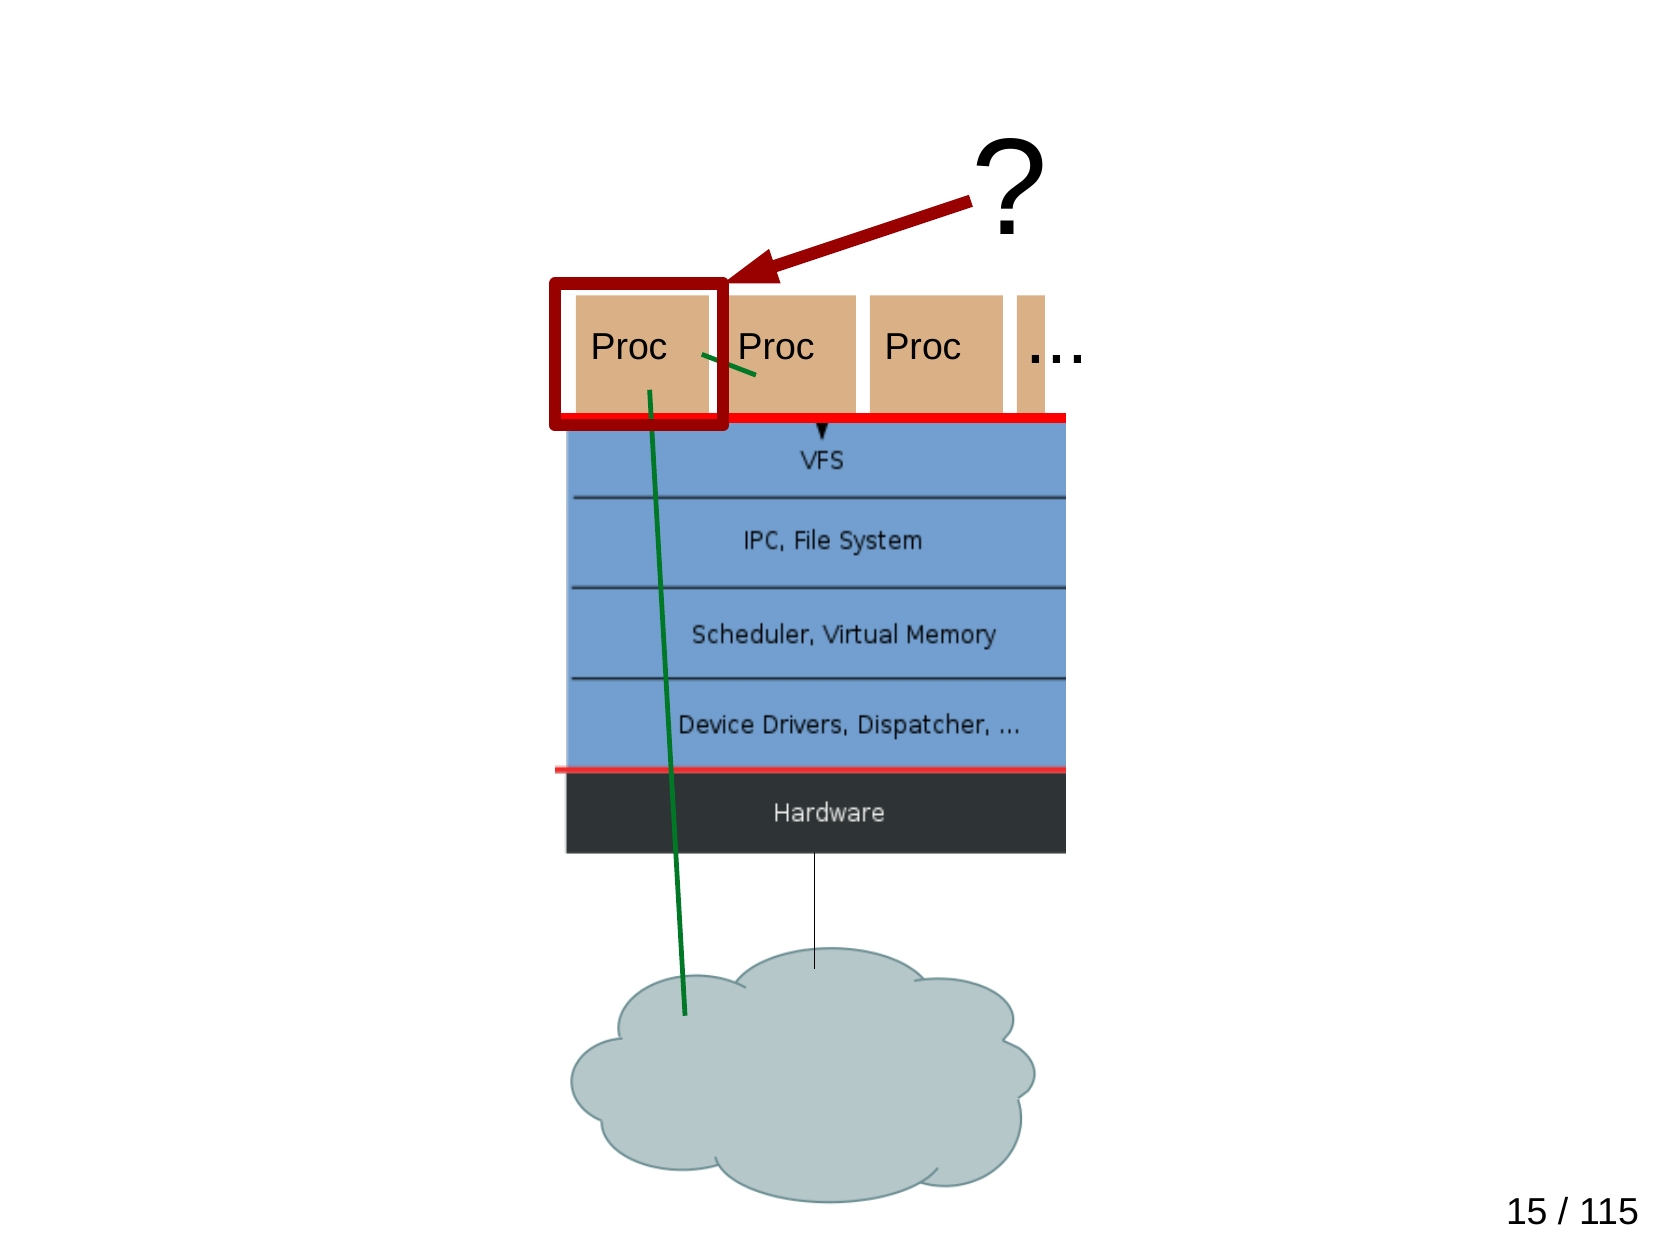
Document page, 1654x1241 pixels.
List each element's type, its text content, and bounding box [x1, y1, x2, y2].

text_box Proc [869, 318, 996, 376]
text_box <number> / 115 [1380, 1183, 1654, 1241]
text_box ? [956, 103, 1063, 272]
text_box ... [1010, 288, 1134, 556]
text_box Proc [575, 318, 702, 376]
picture [530, 909, 1087, 1230]
picture [655, 423, 1066, 886]
text_box [575, 358, 709, 413]
text_box [869, 295, 1003, 413]
picture [555, 431, 675, 886]
text_box Proc [729, 318, 849, 376]
text_box Proc [729, 368, 748, 376]
text_box [729, 295, 856, 413]
text_box [575, 295, 709, 354]
